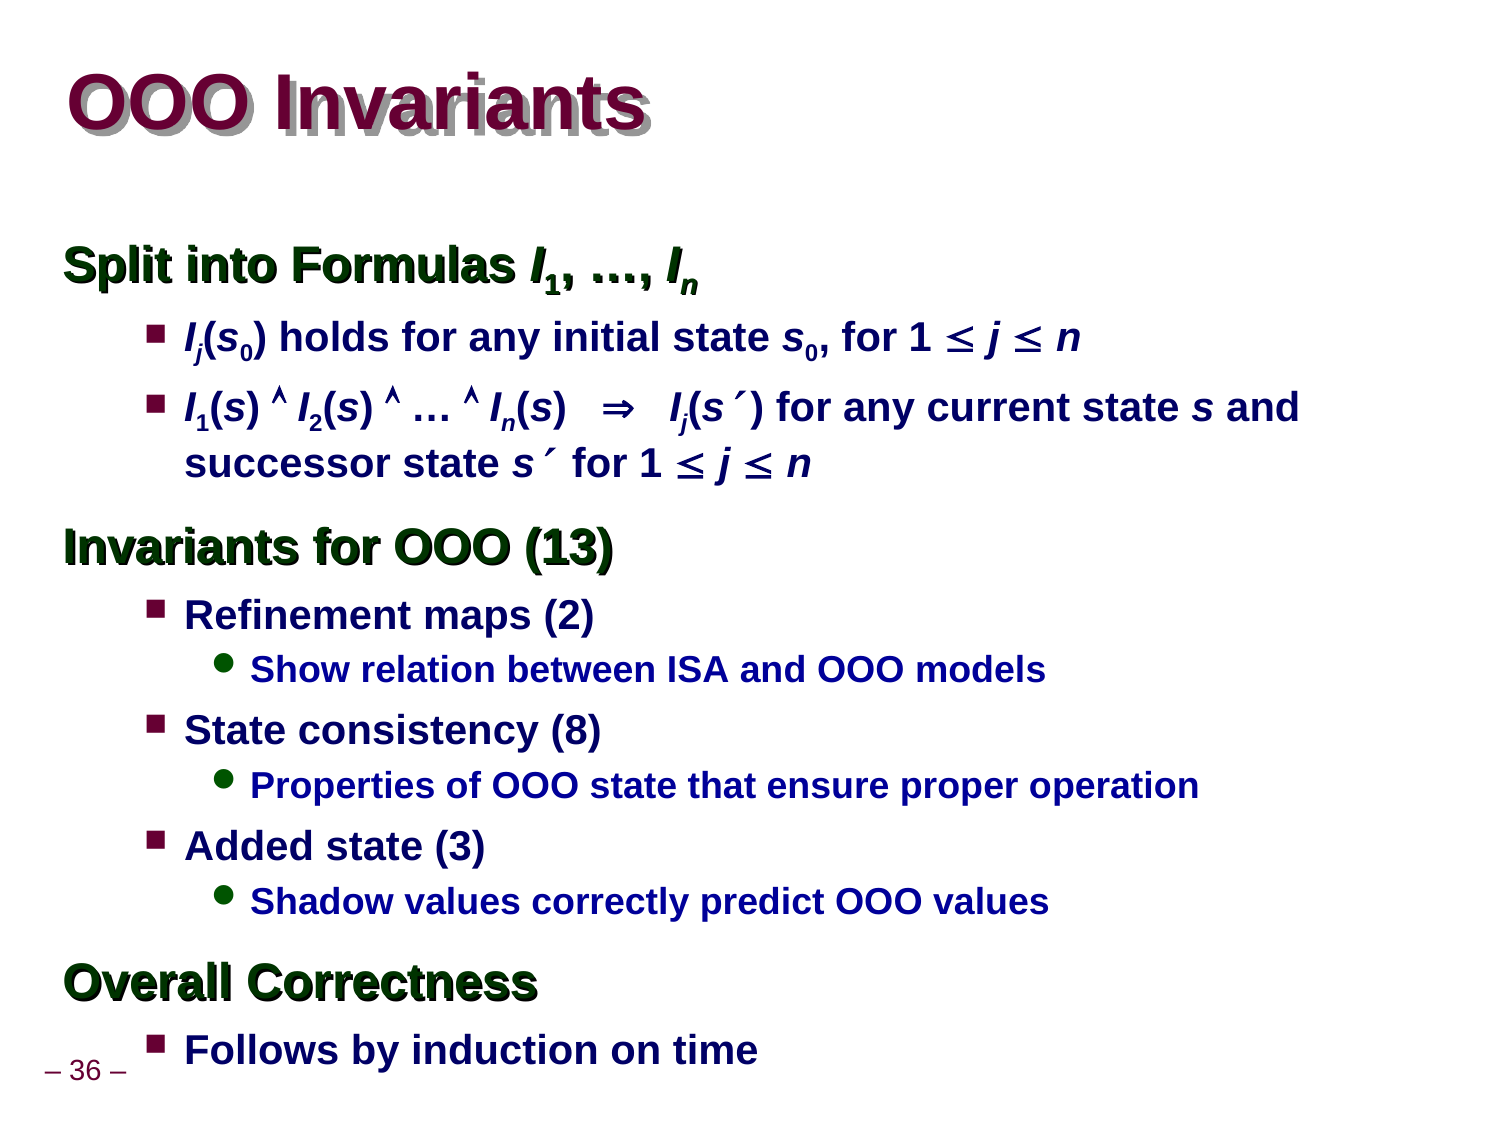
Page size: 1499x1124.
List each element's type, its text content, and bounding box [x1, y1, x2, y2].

list Split into Formulas I1, …, In Ij(s0) holds for any initial state s0, for 1  j  n I1(s)  I2(s)  …  In(s)  Ij(s ) for any current state s and successor state s for 1  j  n Invariants for OOO (13) Refinement maps (2) Show relation between ISA and OOO models State consistency (8) Properties of OOO state that ensure proper operation Added state (3) Shadow values correctly predict OOO values Overall Correctness Follows by induction on time [47, 224, 1409, 1081]
title OOO Invariants [66, 40, 1495, 169]
